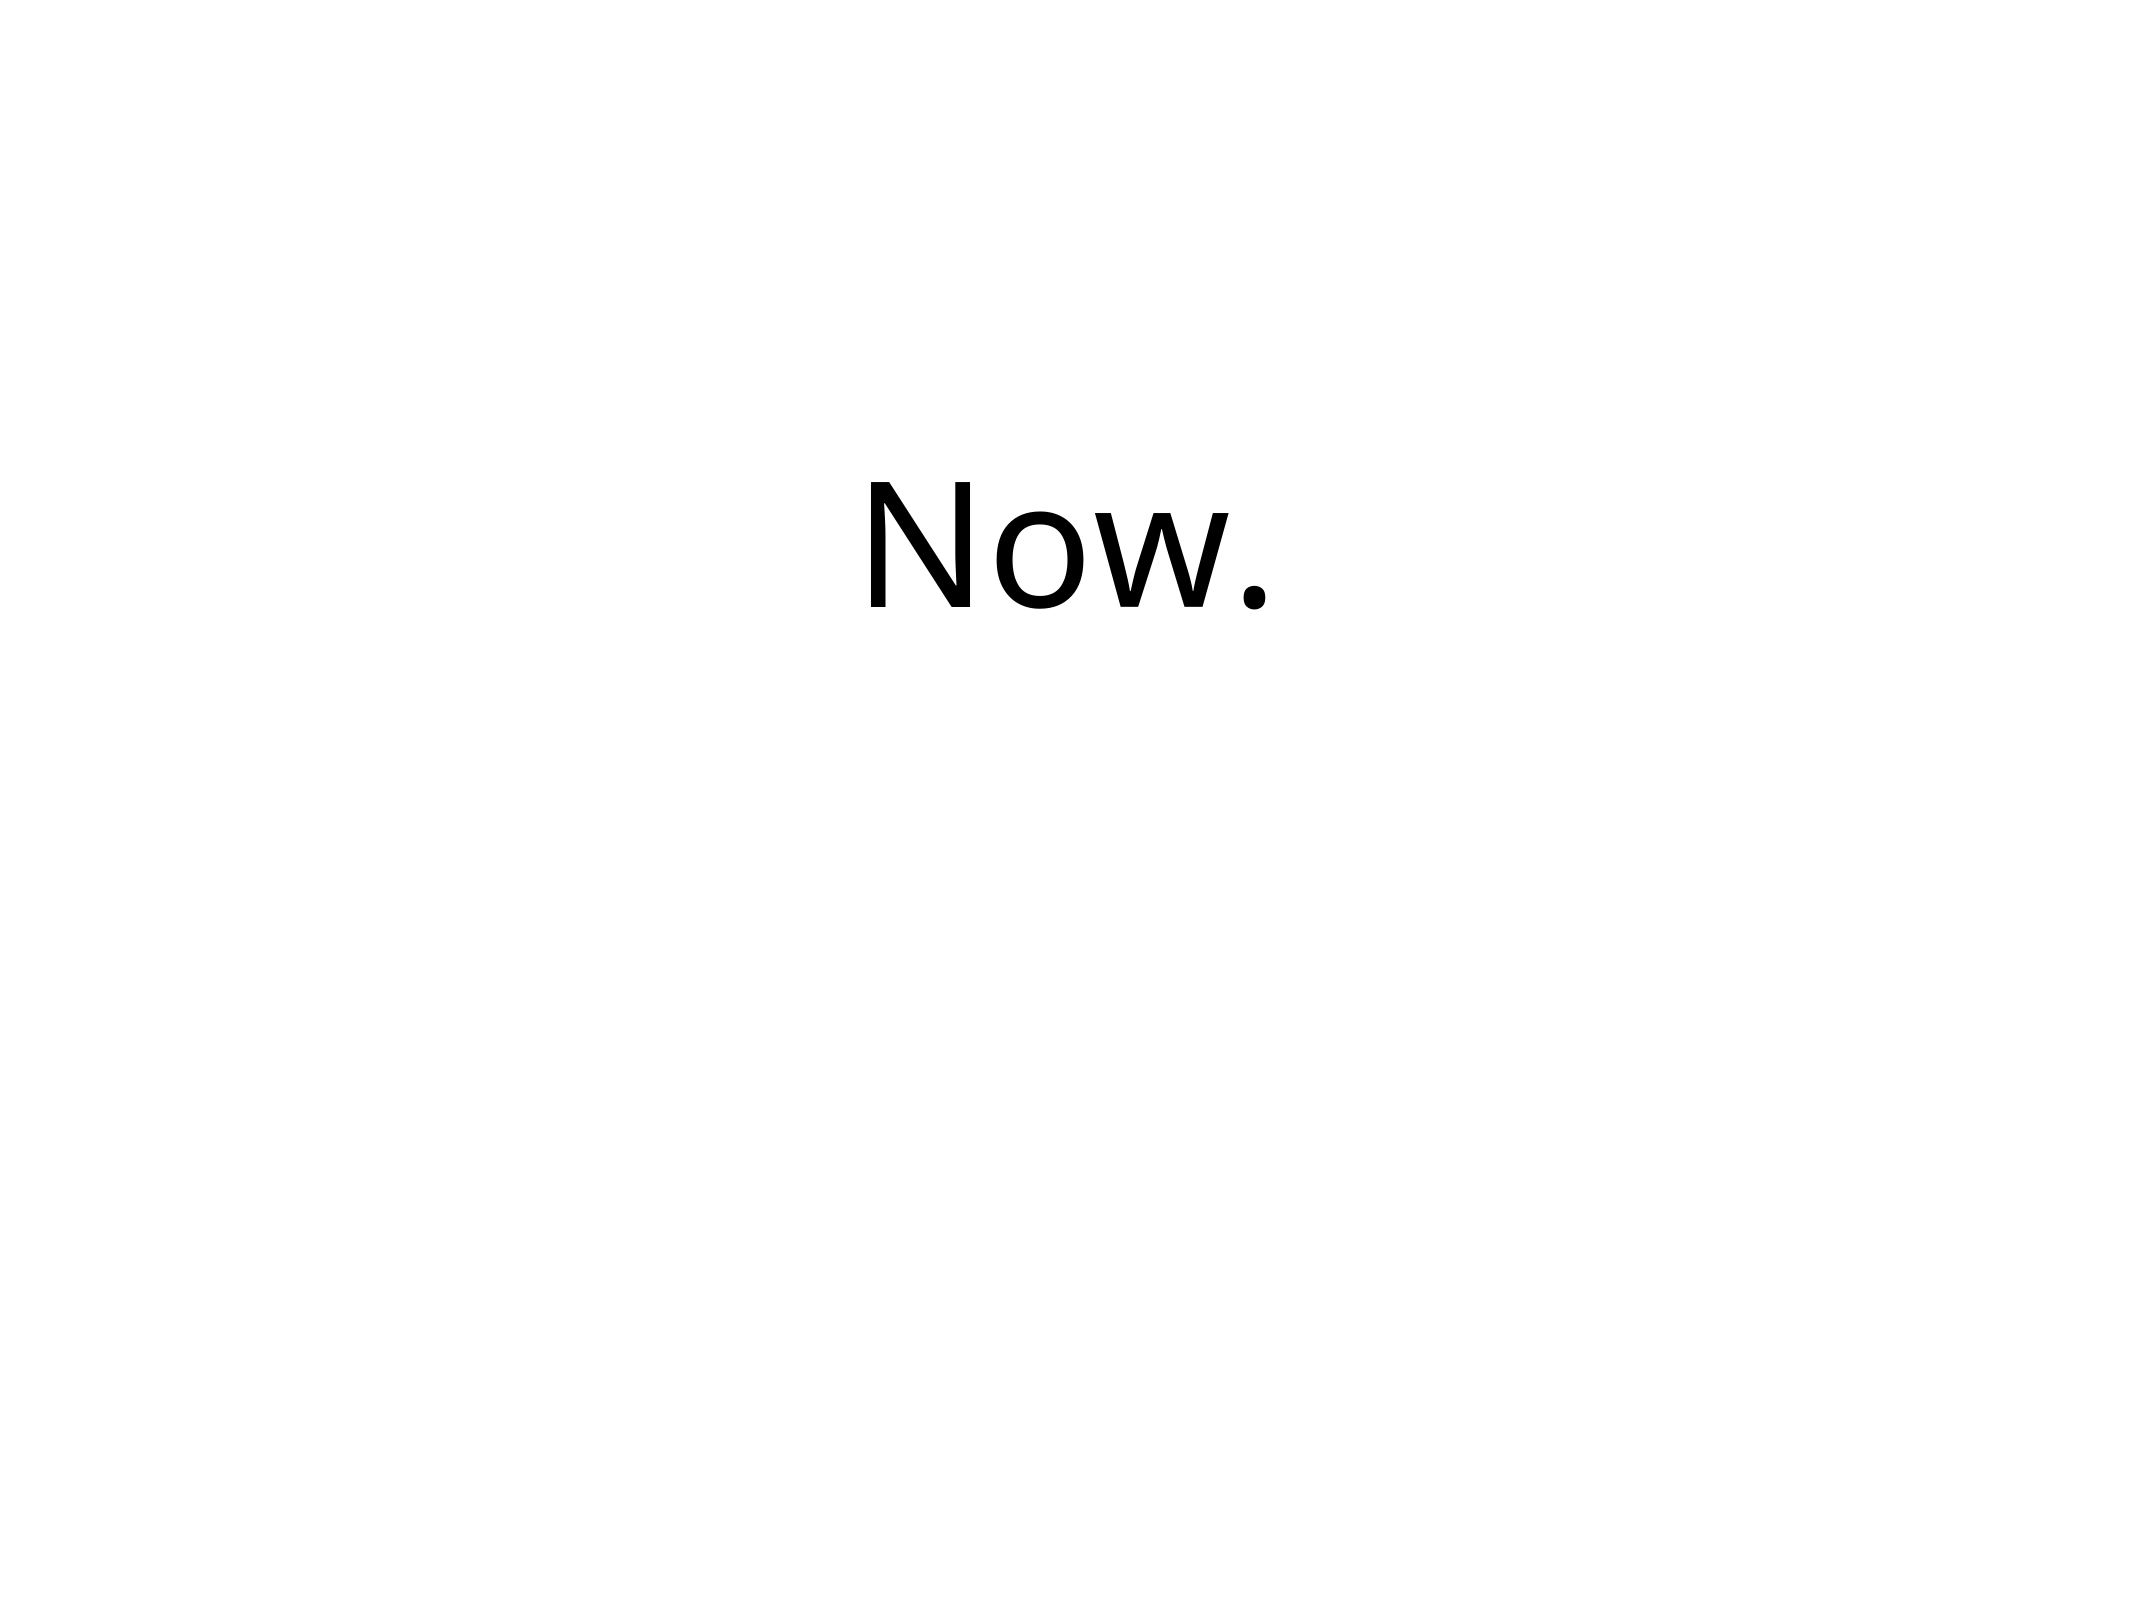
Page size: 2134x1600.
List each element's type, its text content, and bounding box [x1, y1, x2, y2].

title Now. [208, 276, 1925, 804]
